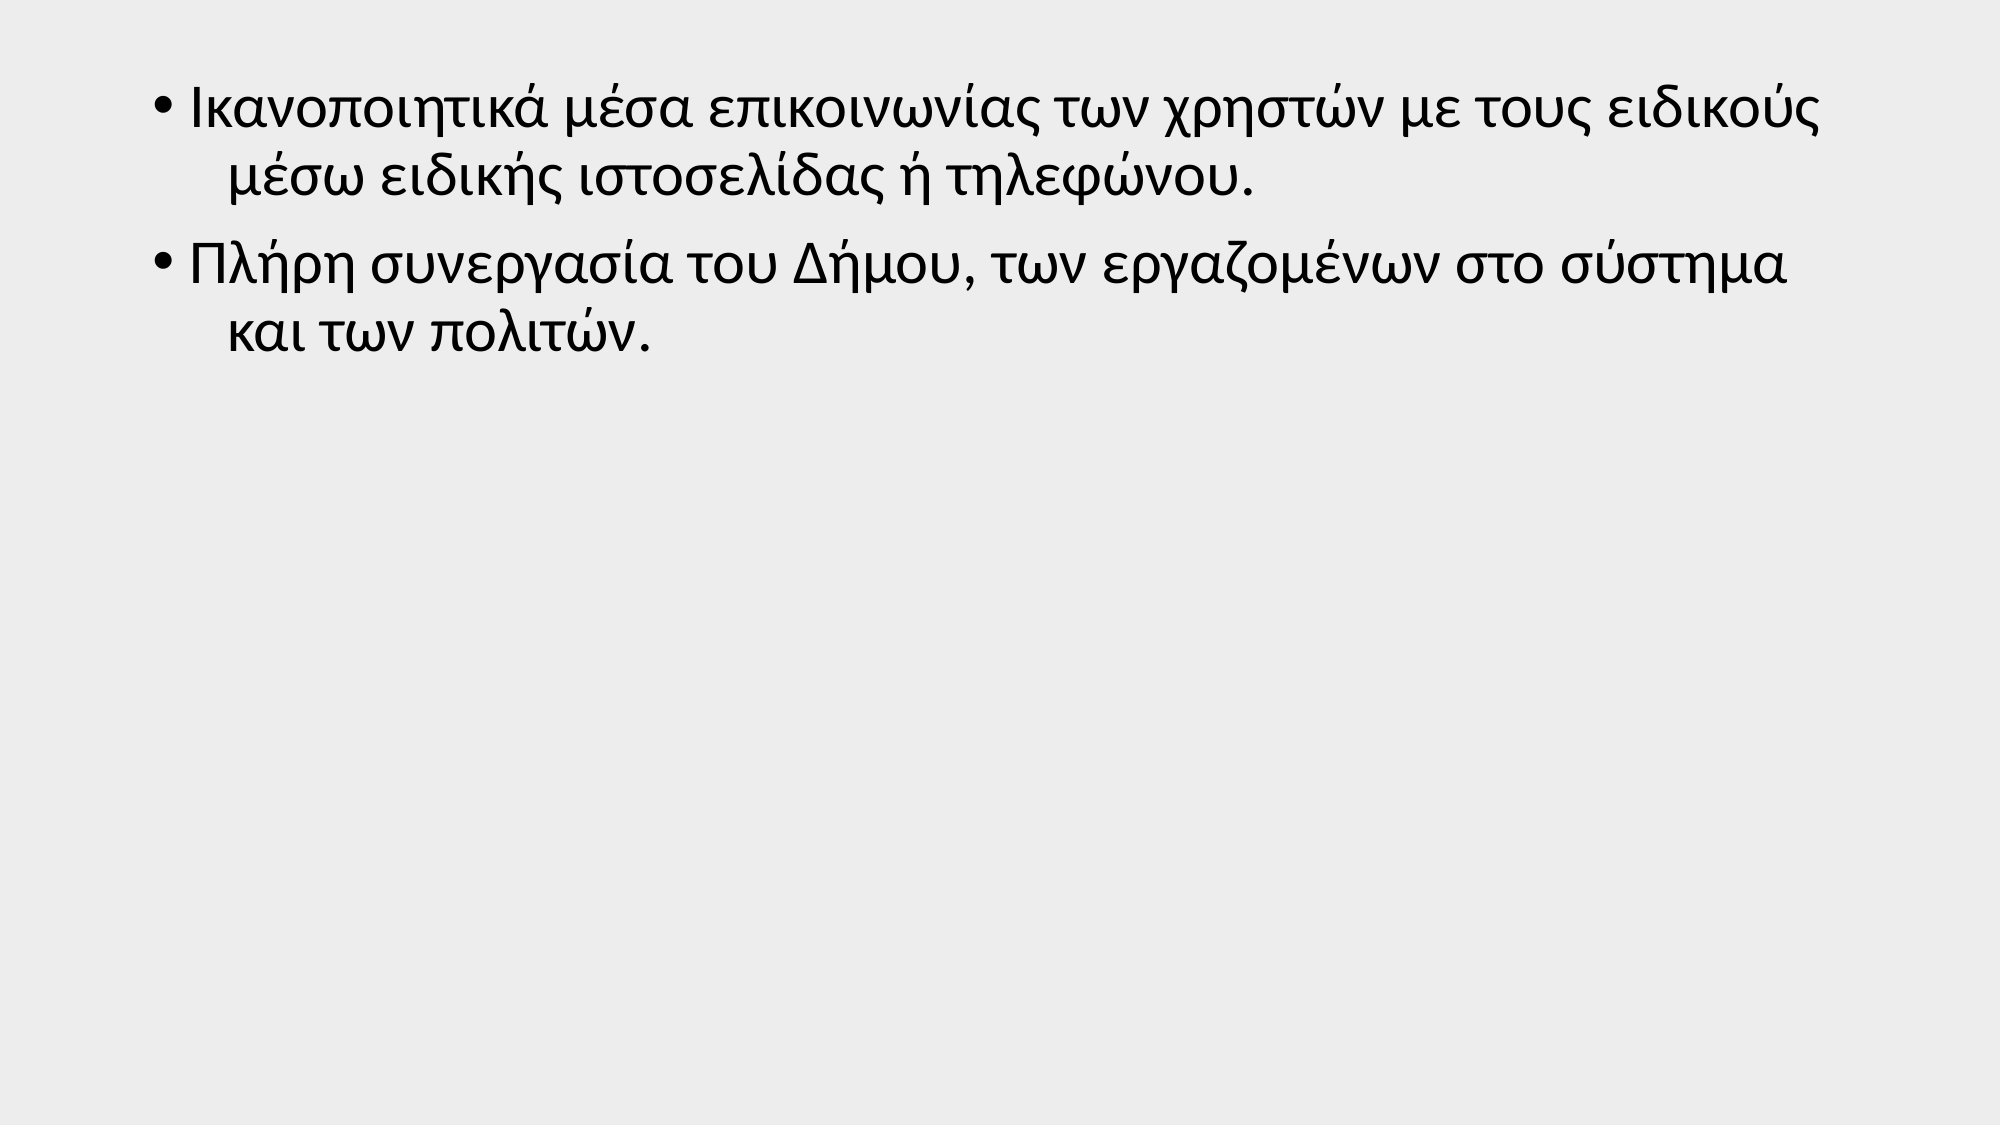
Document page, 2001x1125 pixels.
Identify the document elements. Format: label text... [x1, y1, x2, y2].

list Ικανοποιητικά μέσα επικοινωνίας των χρηστών με τους ειδικούς μέσω ειδικής ιστοσελίδας ή τηλεφώνου. Πλήρη συνεργασία του Δήμου, των εργαζομένων στο σύστημα και των πολιτών. [137, 66, 1863, 781]
